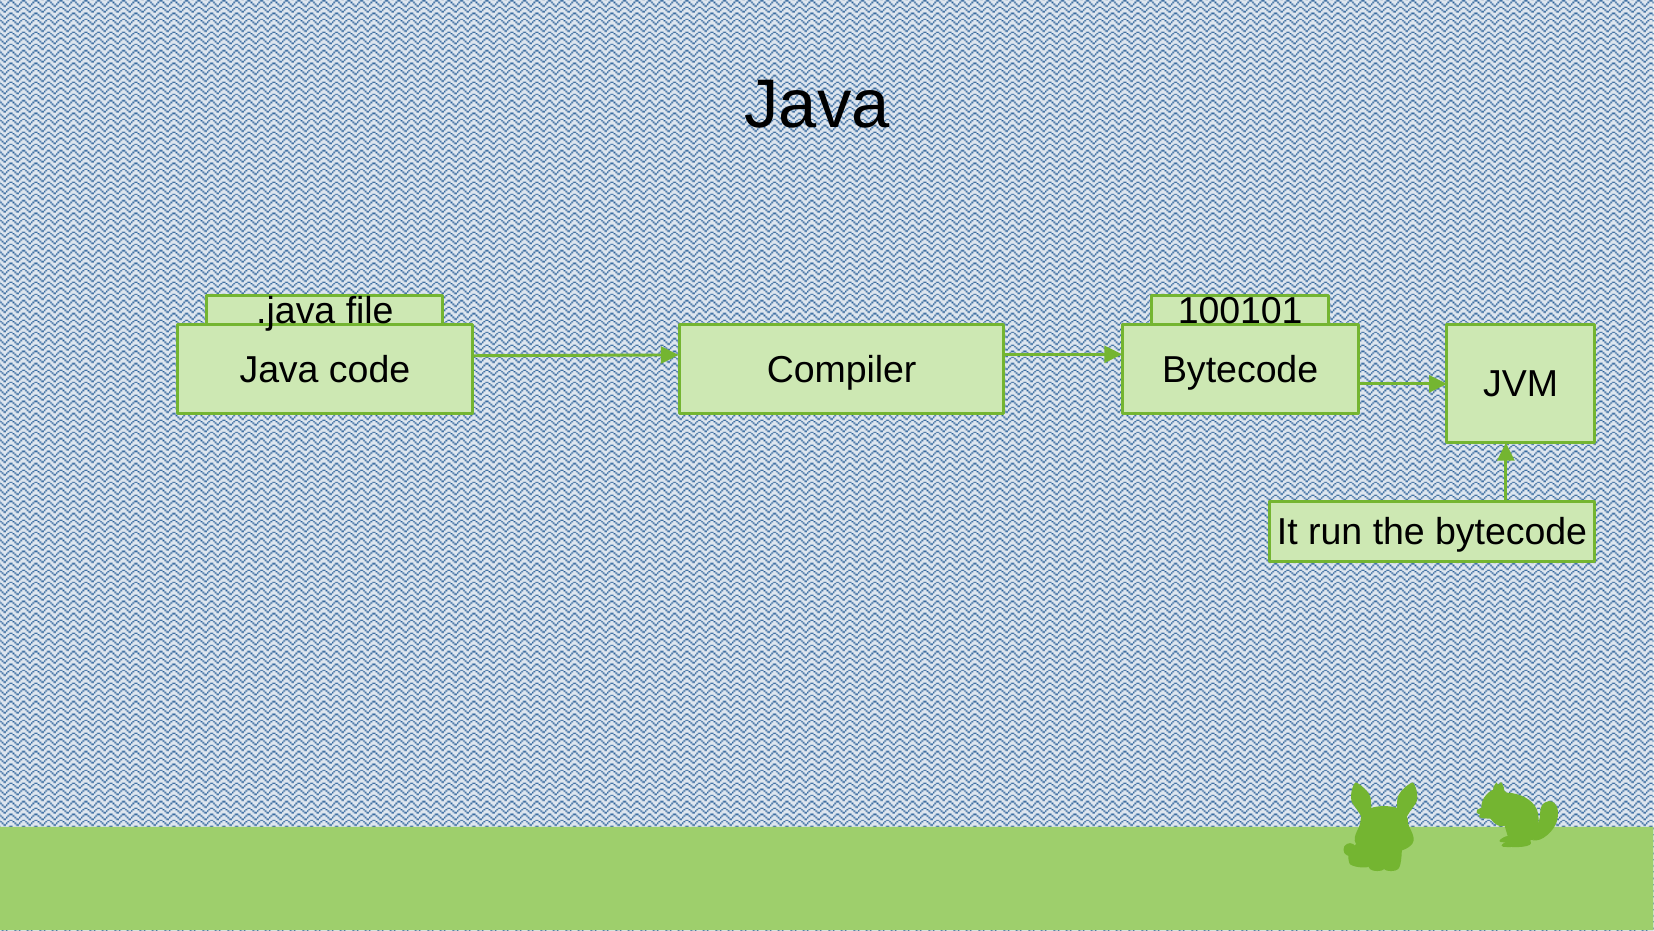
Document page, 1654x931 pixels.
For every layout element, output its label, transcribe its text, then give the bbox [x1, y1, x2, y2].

text_box Bytecode [1122, 324, 1359, 414]
picture [0, 0, 1654, 826]
text_box Java code [177, 324, 473, 414]
text_box .java file [206, 295, 443, 325]
text_box 100101 [1151, 295, 1329, 325]
title Java [88, 29, 1565, 178]
text_box JVM [1446, 324, 1595, 443]
text_box It run the bytecode [1269, 501, 1595, 562]
text_box Compiler [679, 324, 1004, 414]
